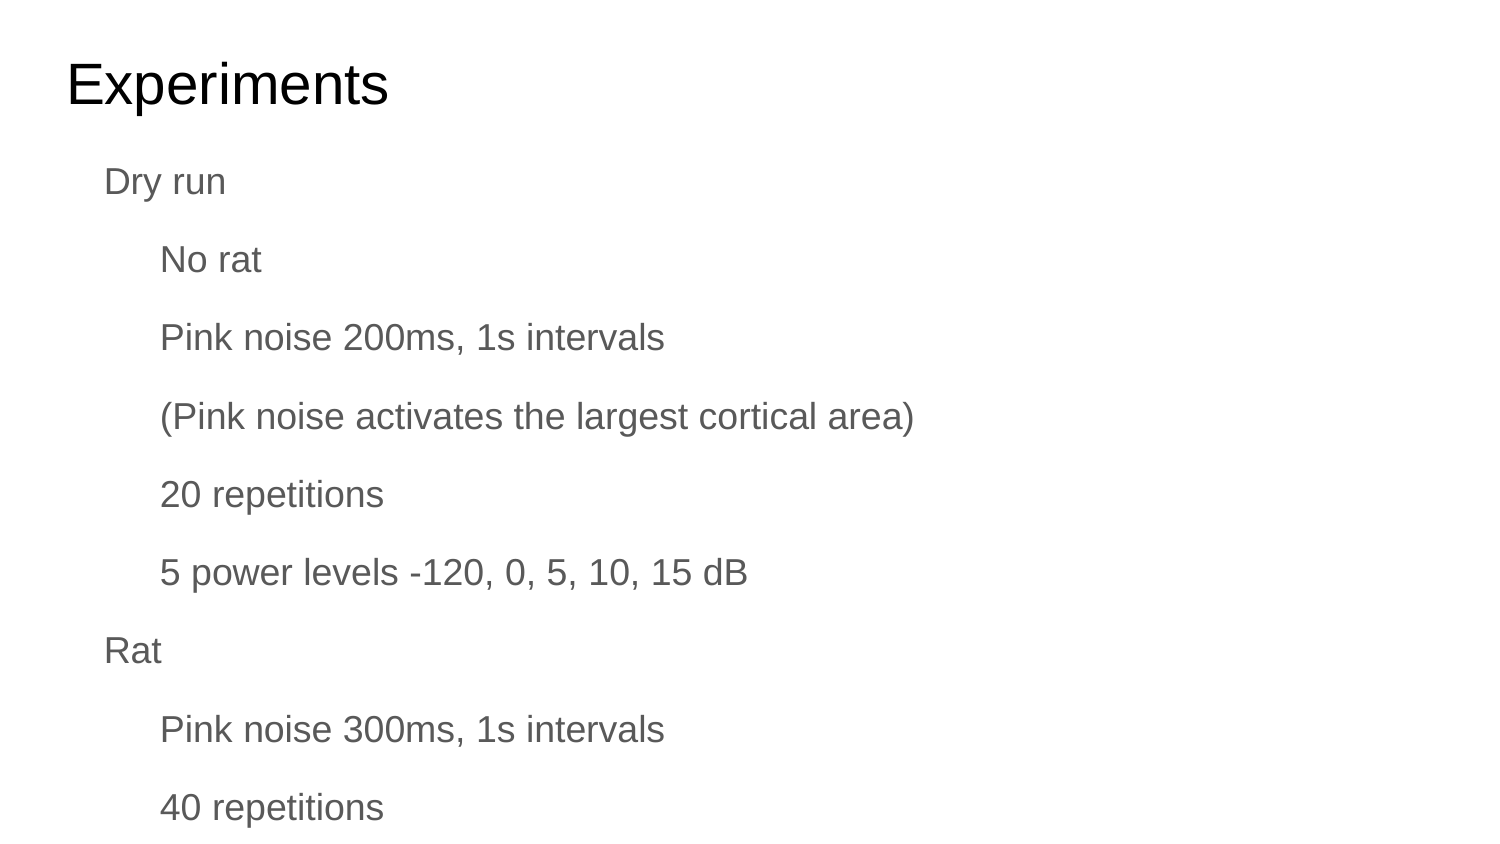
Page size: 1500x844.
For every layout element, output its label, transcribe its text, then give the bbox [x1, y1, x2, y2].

list Dry run No rat Pink noise 200ms, 1s intervals (Pink noise activates the largest cortical area) 20 repetitions 5 power levels -120, 0, 5, 10, 15 dB Rat Pink noise 300ms, 1s intervals 40 repetitions 7 power level -120, -15, -10, -5, 0, 5 dB Tones 1kHz-16kHz in ⅓ octave intervals 50ms, 250ms intervals -120, -15, -10, -5, 0, 5 dB [51, 141, 1449, 703]
title Experiments [51, 30, 1449, 125]
